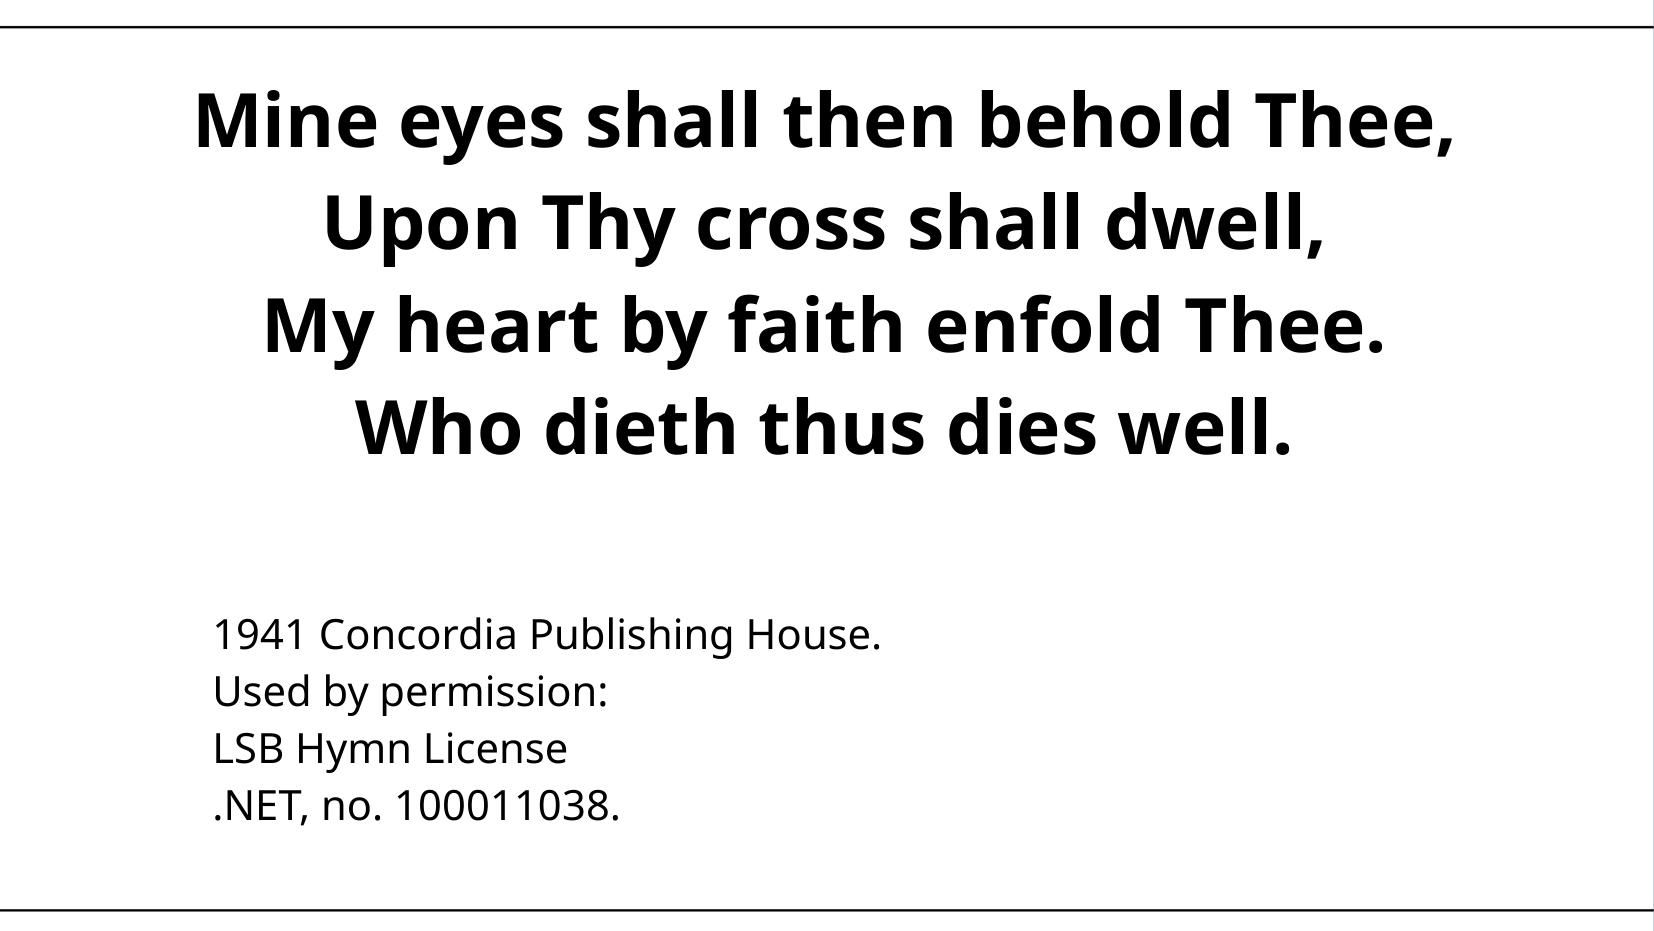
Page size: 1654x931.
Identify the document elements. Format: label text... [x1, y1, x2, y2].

picture [0, 0, 1654, 931]
text_box Mine eyes shall then behold Thee, Upon Thy cross shall dwell, My heart by faith enfold Thee. Who dieth thus dies well. 1941 Concordia Publishing House. Used by permission: LSB Hymn License .NET, no. 100011038. [90, 60, 1561, 821]
